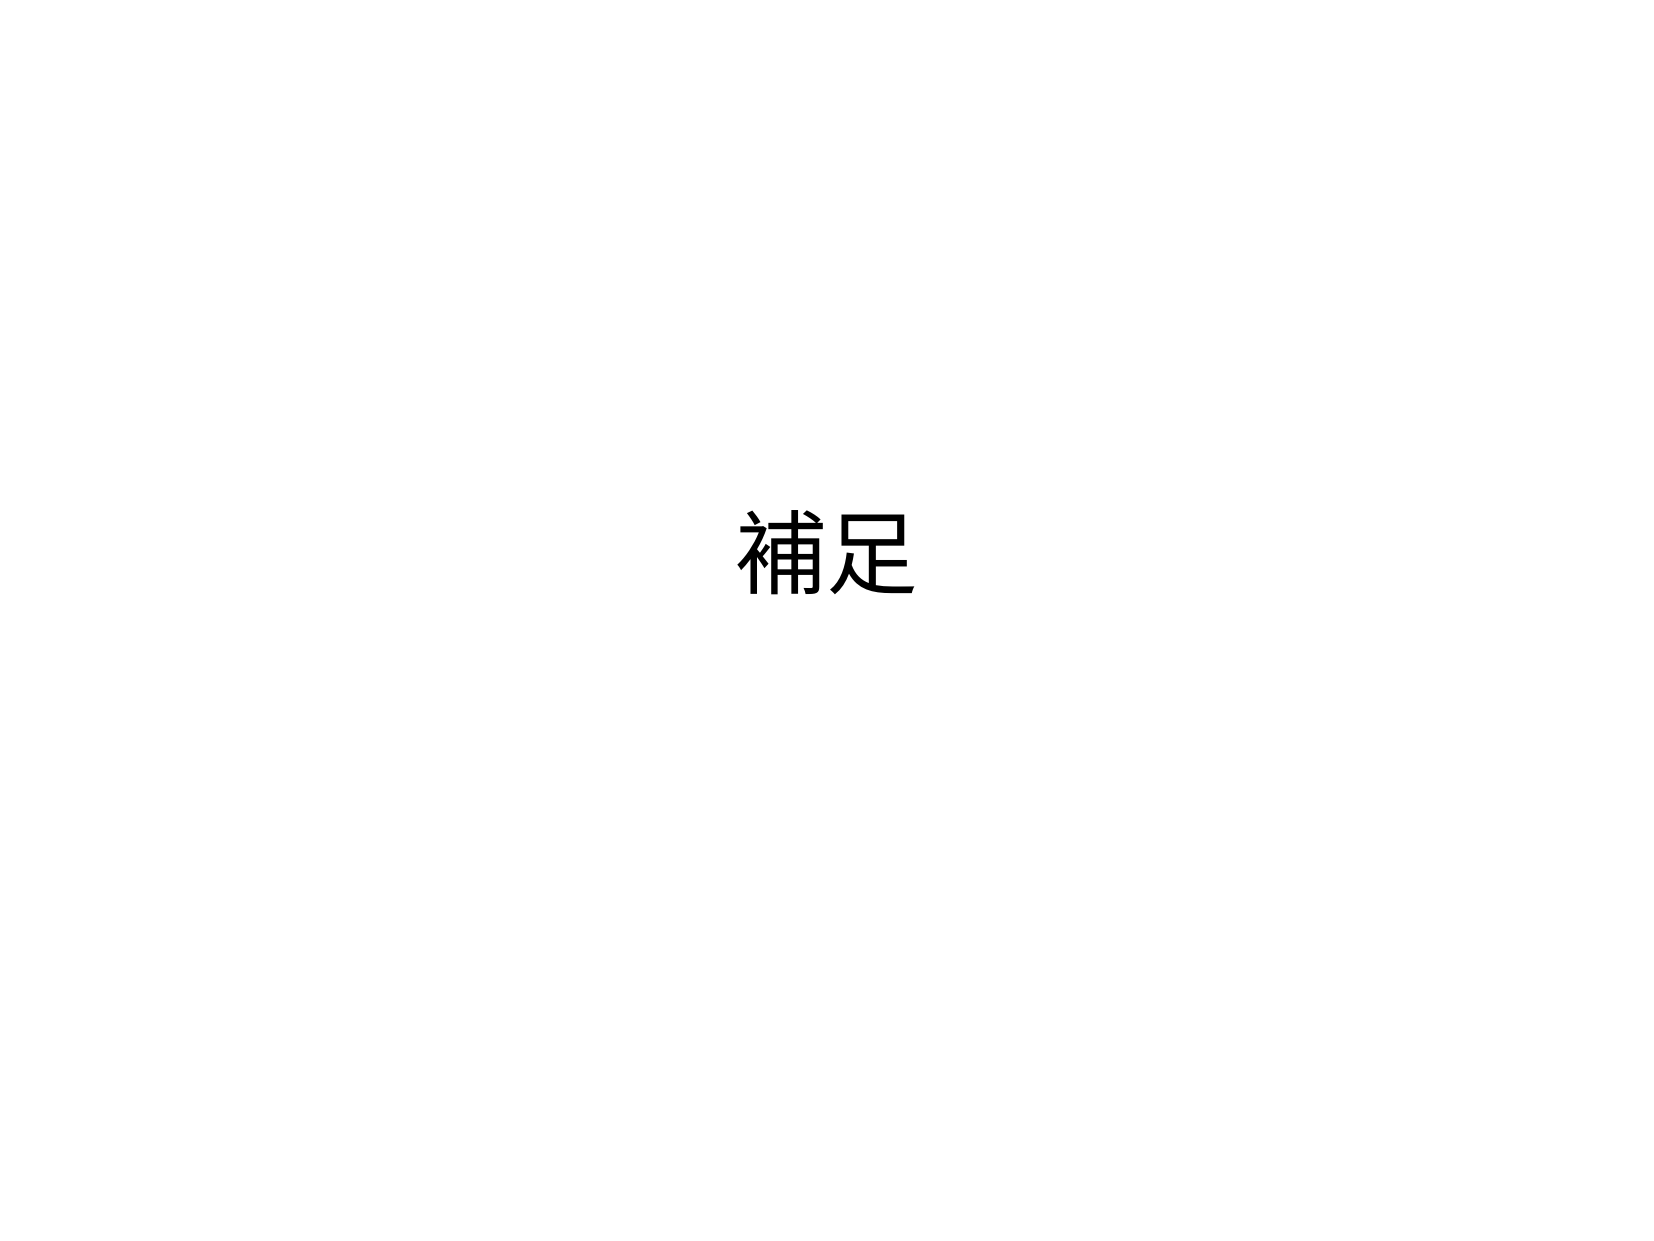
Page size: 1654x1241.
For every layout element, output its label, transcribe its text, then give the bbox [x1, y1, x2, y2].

title 補足 [82, 448, 1571, 656]
